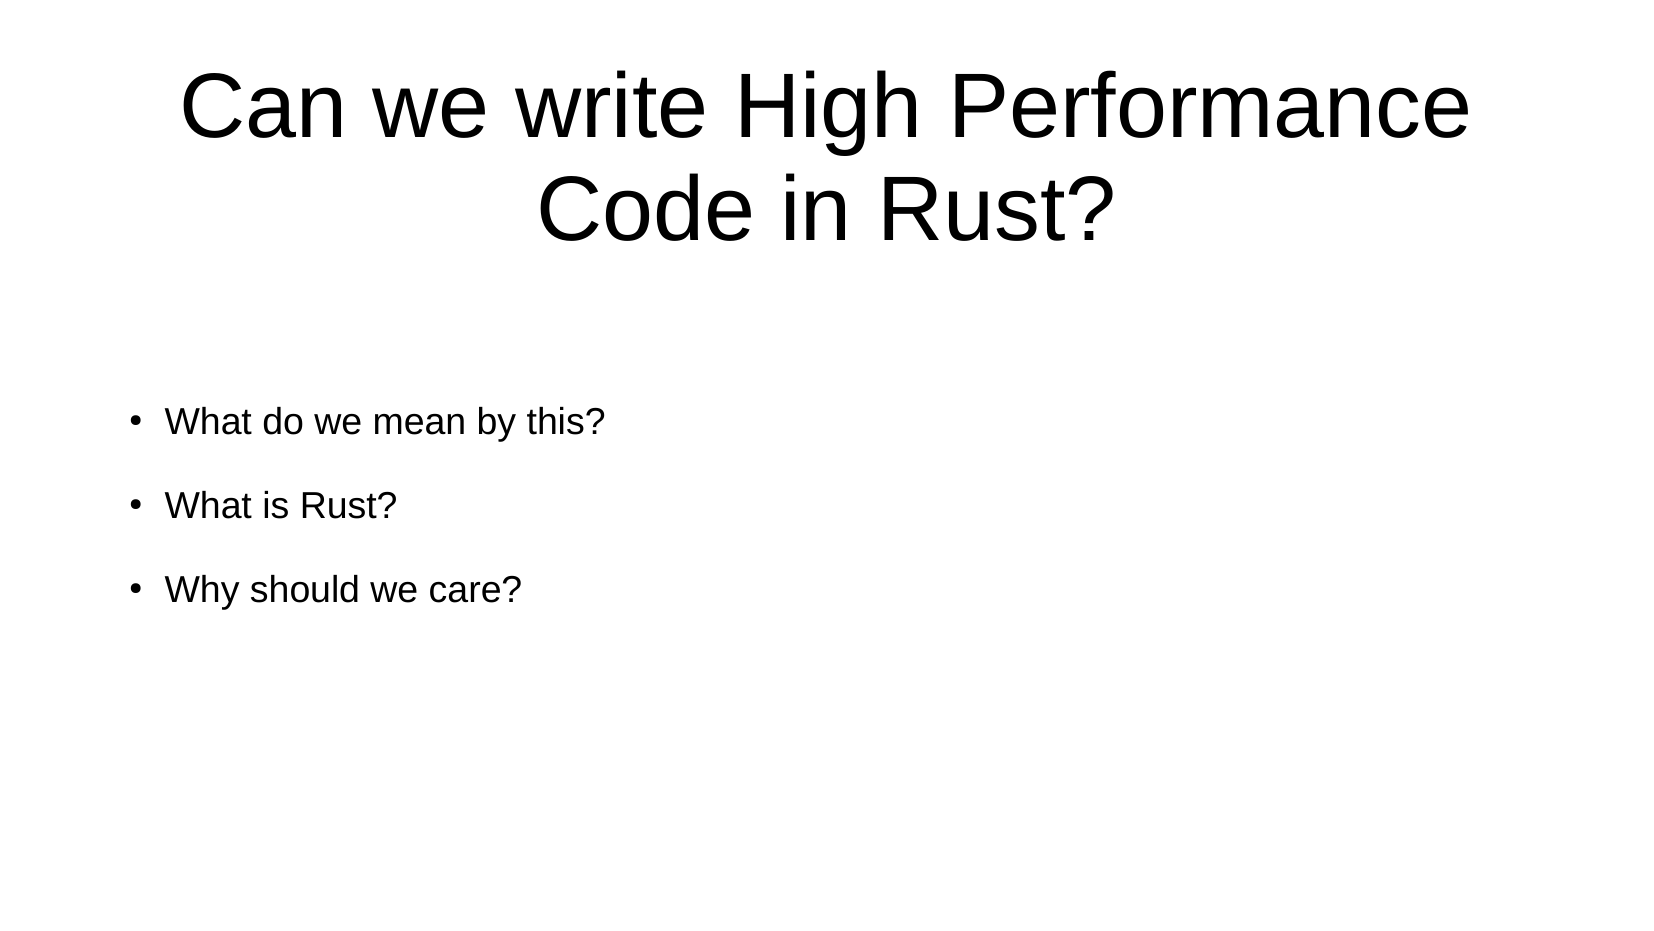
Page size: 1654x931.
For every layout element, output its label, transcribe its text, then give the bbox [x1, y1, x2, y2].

text_box What do we mean by this? What is Rust? Why should we care? [114, 393, 632, 661]
title Can we write High Performance Code in Rust? [82, 54, 1571, 260]
